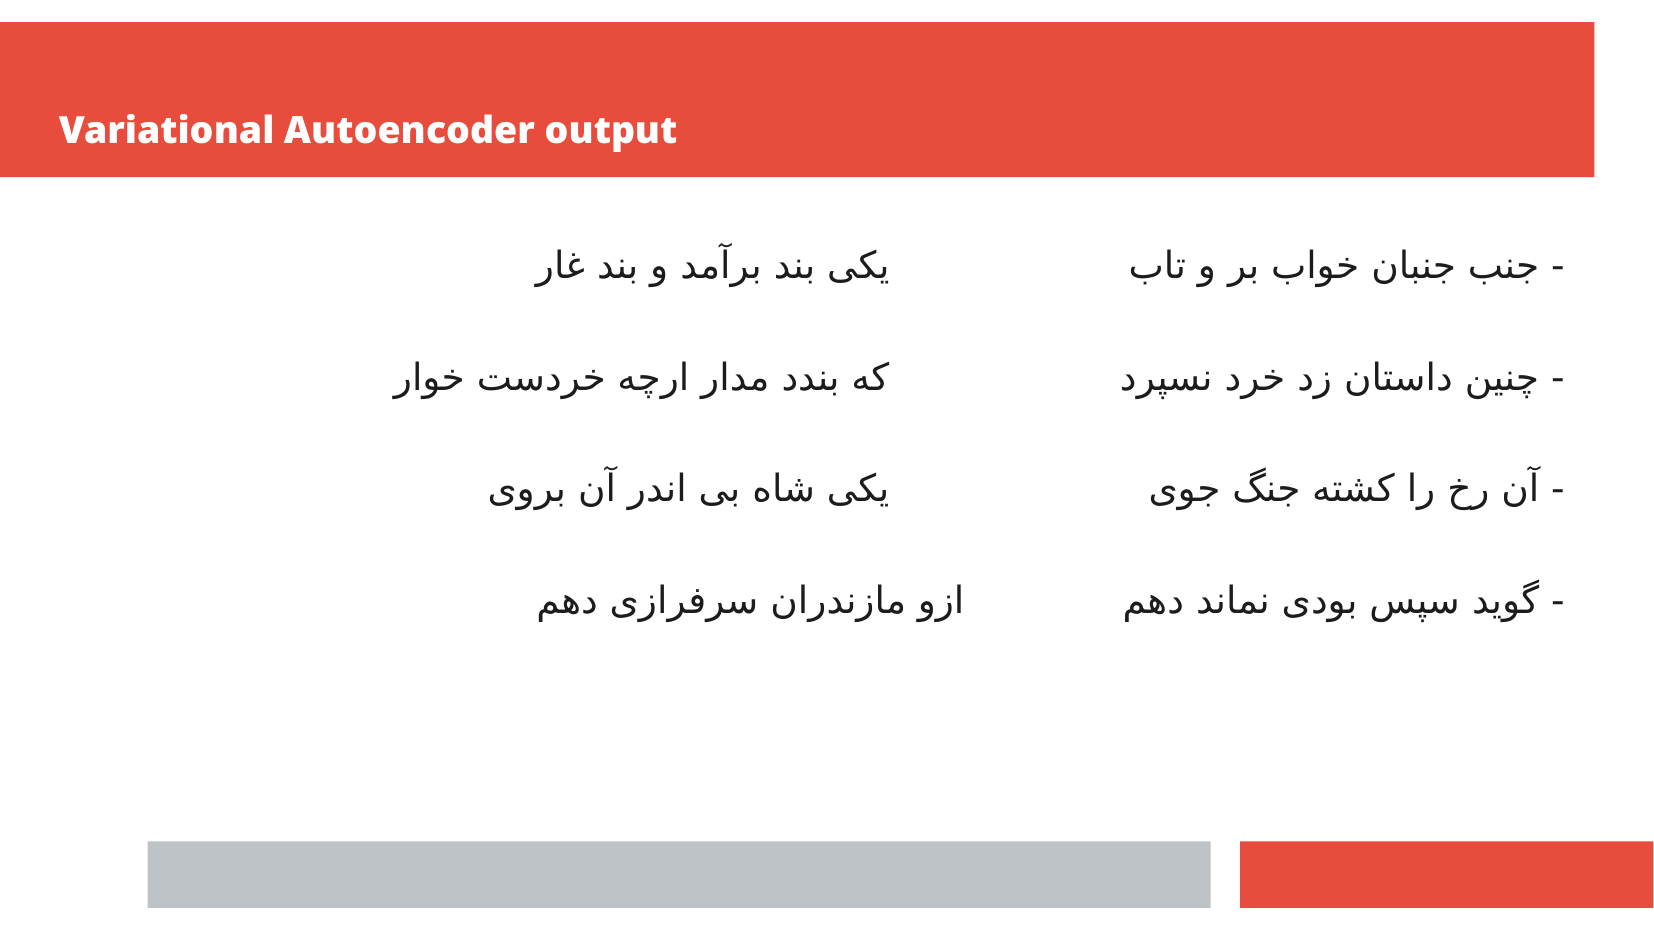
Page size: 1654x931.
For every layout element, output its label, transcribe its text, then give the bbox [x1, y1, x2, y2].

title Variational Autoencoder output [59, 44, 1595, 156]
list - جنب جنبان خواب بر و تاب یکی بند برآمد و بند غار - چنین داستان زد خرد نسپرد که بندد مدار ارچه خردست خوار - آن رخ را کشته جنگ جوی یکی شاه بی اندر آن بروی - گوید سپس بودی نماند دهم ازو مازندران سرفرازی دهم [59, 243, 1565, 820]
